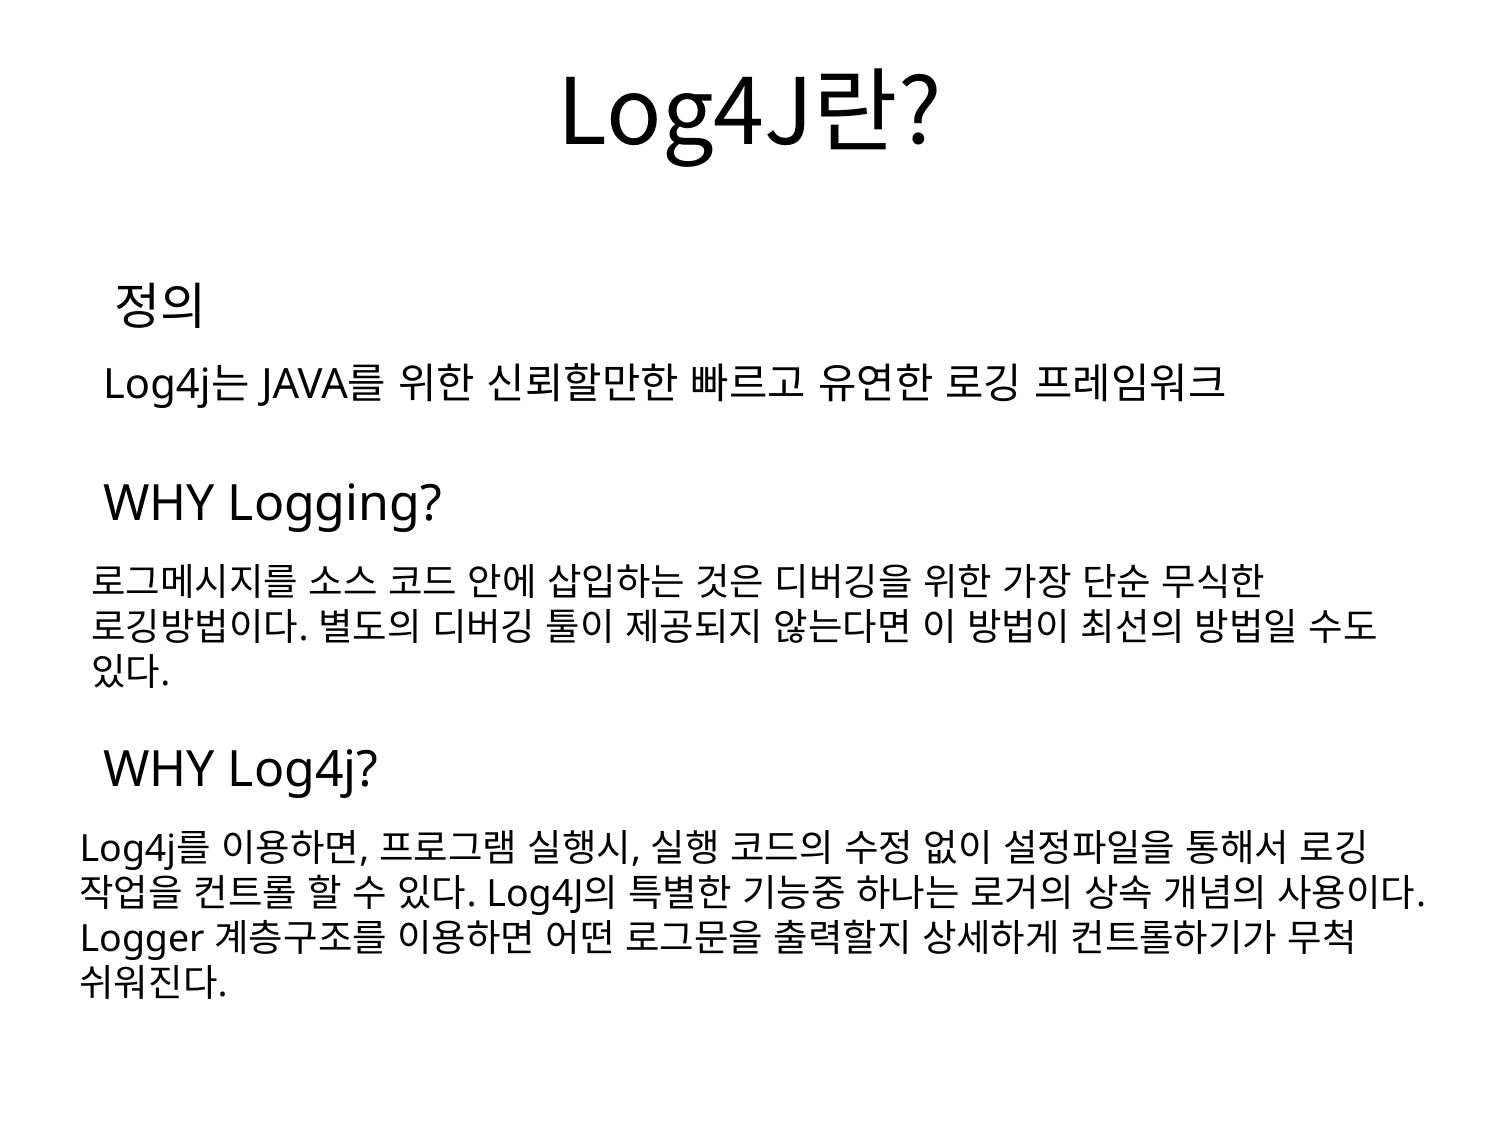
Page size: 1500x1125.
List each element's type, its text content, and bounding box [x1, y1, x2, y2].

title Log4J란? [75, 45, 1425, 233]
text_box Log4j를 이용하면, 프로그램 실행시, 실행 코드의 수정 없이 설정파일을 통해서 로깅 작업을 컨트롤 할 수 있다. Log4J의 특별한 기능중 하나는 로거의 상속 개념의 사용이다. Logger 계층구조를 이용하면 어떤 로그문을 출력할지 상세하게 컨트롤하기가 무척 쉬워진다. [64, 816, 1447, 1012]
text_box WHY Logging? [88, 463, 886, 538]
text_box 로그메시지를 소스 코드 안에 삽입하는 것은 디버깅을 위한 가장 단순 무식한 로깅방법이다. 별도의 디버깅 툴이 제공되지 않는다면 이 방법이 최선의 방법일 수도 있다. [76, 550, 1459, 701]
text_box Log4j는 JAVA를 위한 신뢰할만한 빠르고 유연한 로깅 프레임워크 [88, 349, 1376, 415]
text_box WHY Log4j? [88, 728, 455, 804]
text_box 정의 [100, 267, 349, 342]
